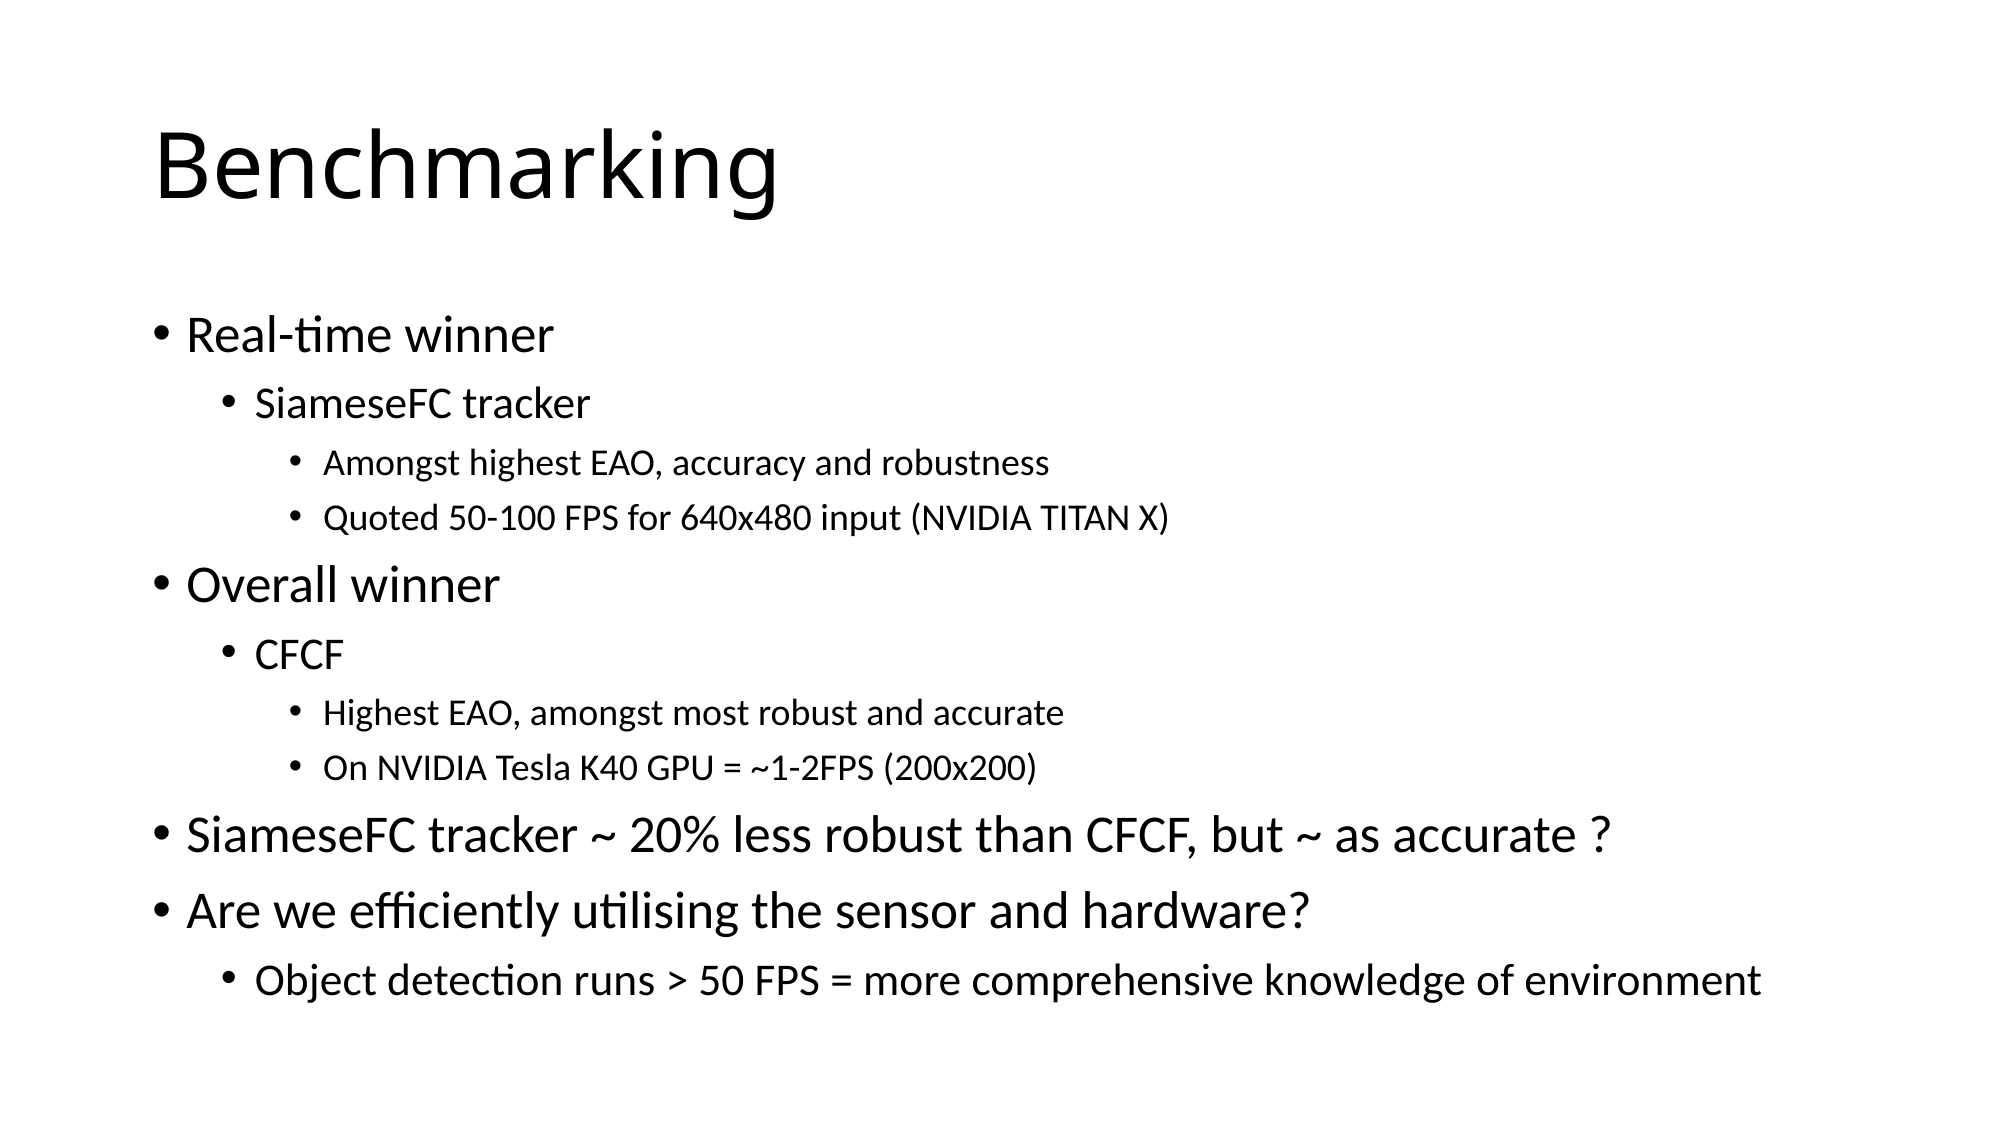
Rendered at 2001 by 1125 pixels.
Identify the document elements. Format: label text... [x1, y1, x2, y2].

title Benchmarking [137, 59, 1863, 278]
list Real-time winner SiameseFC tracker Amongst highest EAO, accuracy and robustness Quoted 50-100 FPS for 640x480 input (NVIDIA TITAN X) Overall winner CFCF Highest EAO, amongst most robust and accurate On NVIDIA Tesla K40 GPU = ~1-2FPS (200x200) SiameseFC tracker ~ 20% less robust than CFCF, but ~ as accurate ? Are we efficiently utilising the sensor and hardware? Object detection runs > 50 FPS = more comprehensive knowledge of environment [137, 299, 1863, 1014]
